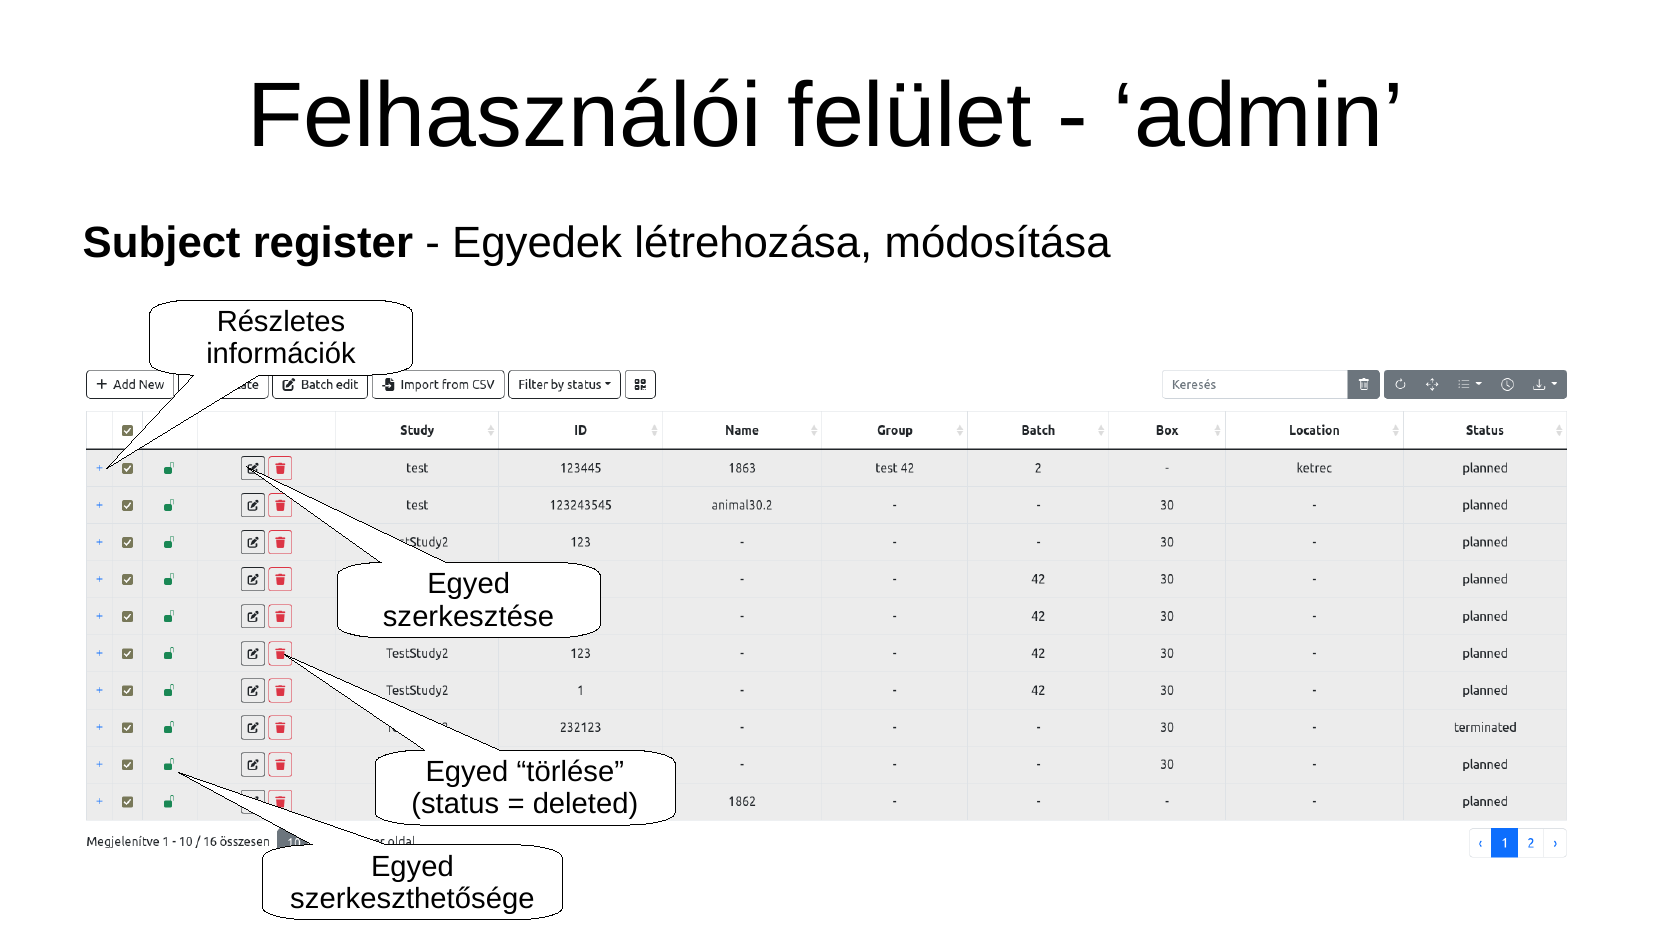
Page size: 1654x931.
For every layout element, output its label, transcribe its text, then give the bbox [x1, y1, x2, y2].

picture [86, 364, 1567, 868]
text_box Részletes információk [106, 300, 413, 469]
list Subject register - Egyedek létrehozása, módosítása [82, 217, 1571, 301]
text_box Egyed szerkeszthetősége [178, 772, 563, 920]
text_box Egyed szerkesztése [246, 466, 601, 638]
text_box Egyed “törlése” (status = deleted) [284, 654, 676, 826]
title Felhasználói felület - ‘admin’ [82, 37, 1571, 193]
